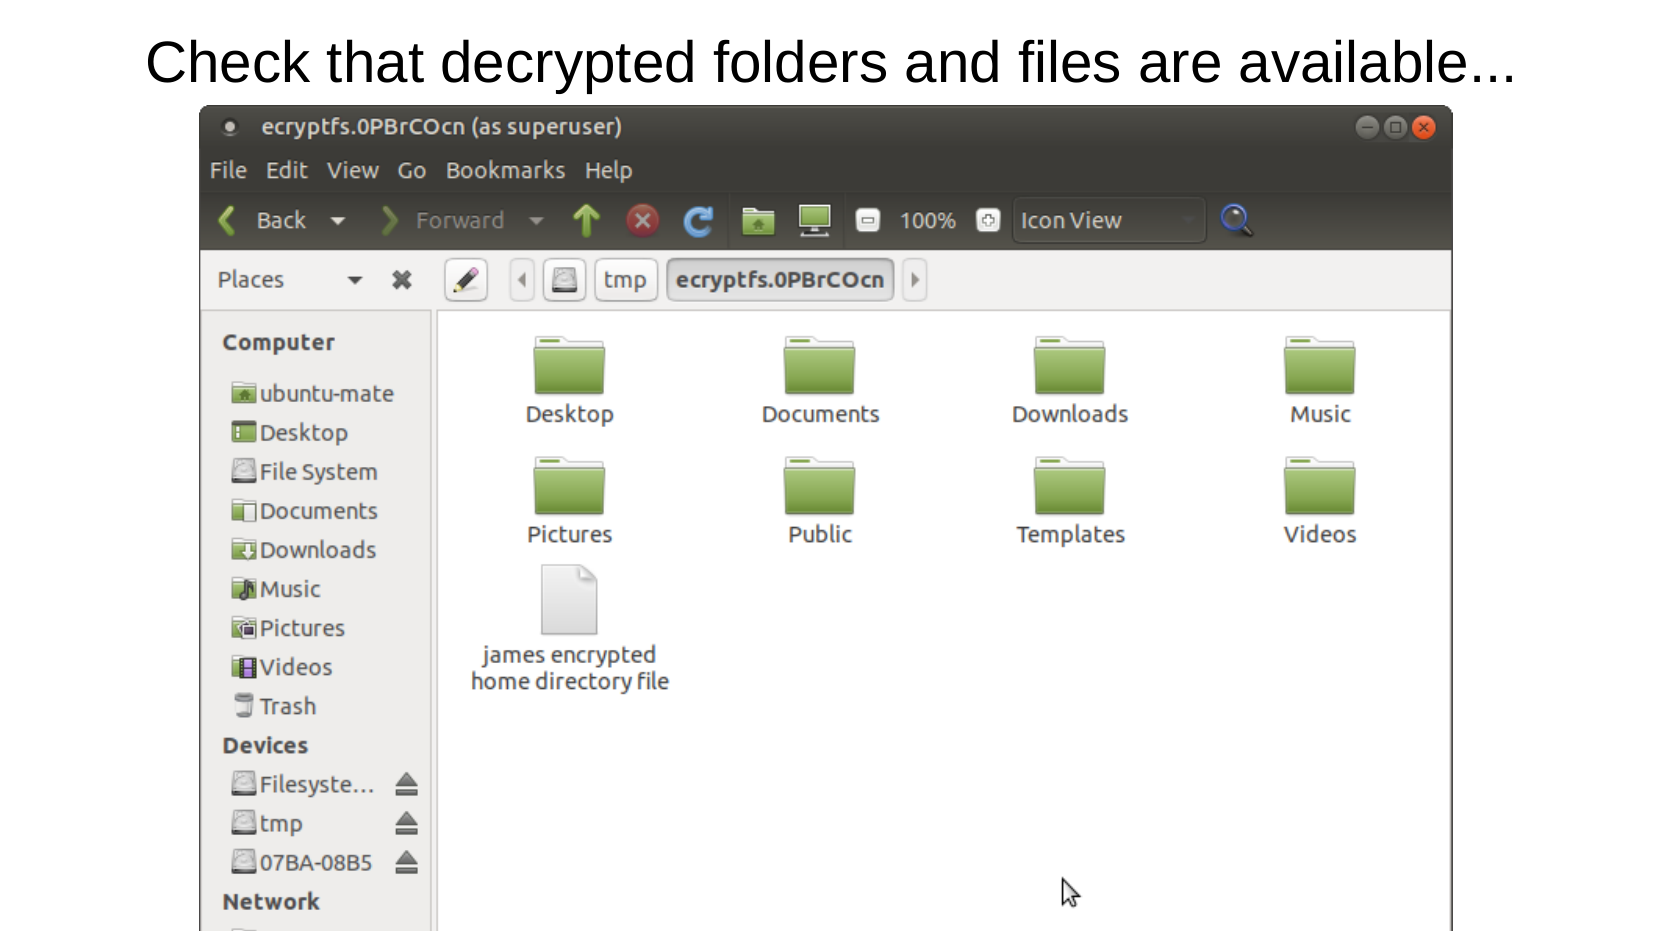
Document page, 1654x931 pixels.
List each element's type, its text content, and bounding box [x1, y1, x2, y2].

picture [199, 105, 1453, 931]
title Check that decrypted folders and files are available... [0, 17, 1630, 107]
